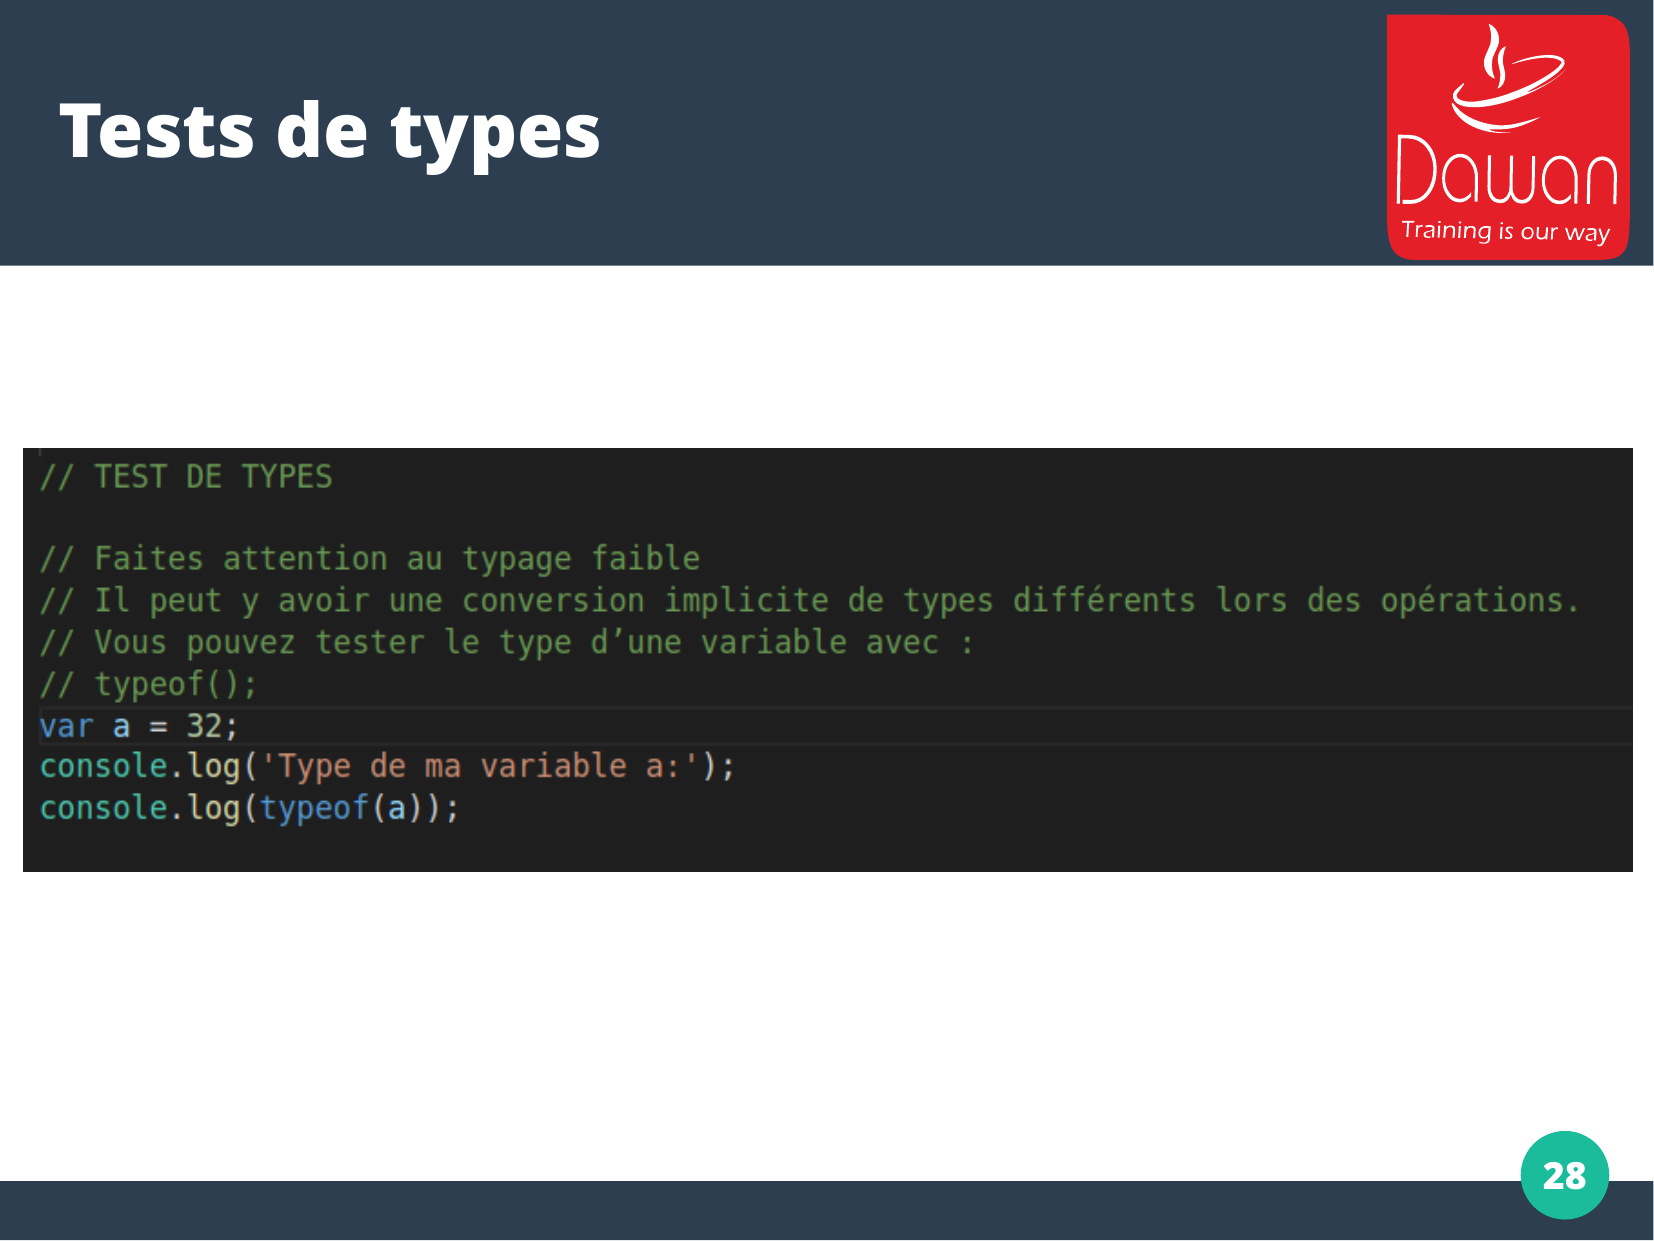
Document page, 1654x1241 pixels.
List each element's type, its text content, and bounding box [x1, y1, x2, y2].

title Tests de types [59, 49, 1387, 207]
picture [23, 448, 1633, 872]
picture [1387, 14, 1630, 260]
